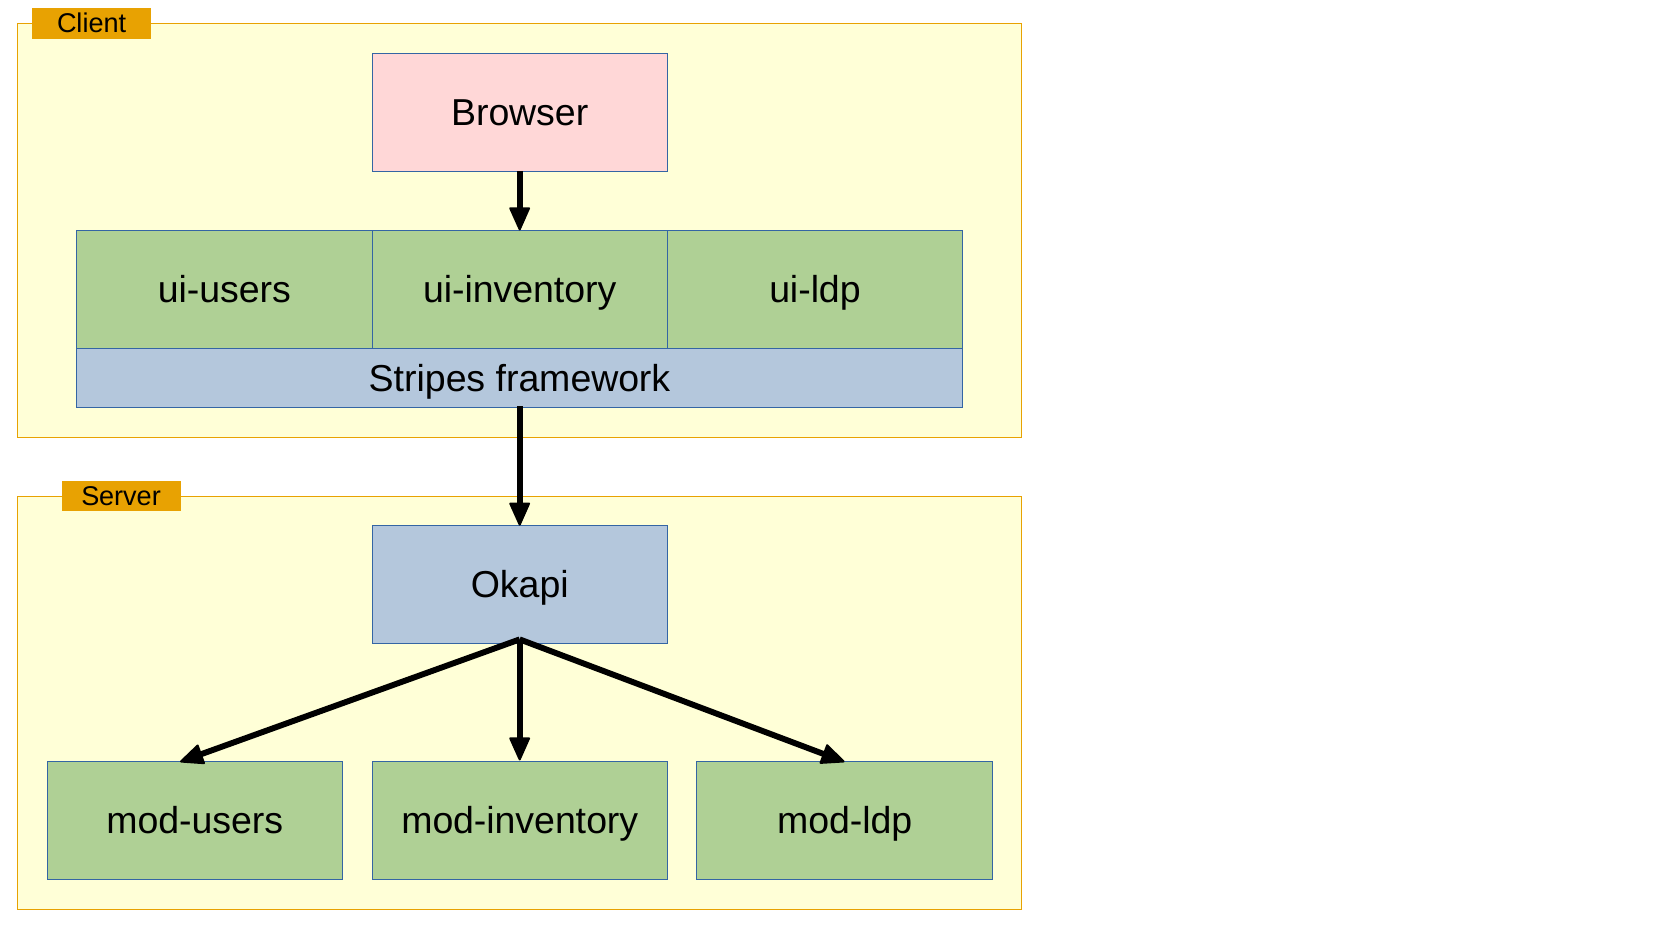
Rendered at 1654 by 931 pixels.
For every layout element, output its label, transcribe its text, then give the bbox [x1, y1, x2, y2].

text_box mod-ldp [696, 761, 993, 880]
text_box [17, 496, 1022, 910]
text_box ui-ldp [667, 230, 963, 348]
text_box [17, 23, 1022, 438]
text_box Client [32, 8, 151, 39]
text_box mod-inventory [372, 761, 668, 880]
text_box Server [62, 481, 181, 511]
text_box mod-users [47, 761, 343, 880]
text_box ui-inventory [372, 230, 667, 348]
text_box ui-users [76, 230, 372, 348]
text_box Okapi [372, 525, 668, 644]
text_box Stripes framework [76, 348, 963, 408]
text_box Browser [372, 53, 668, 172]
